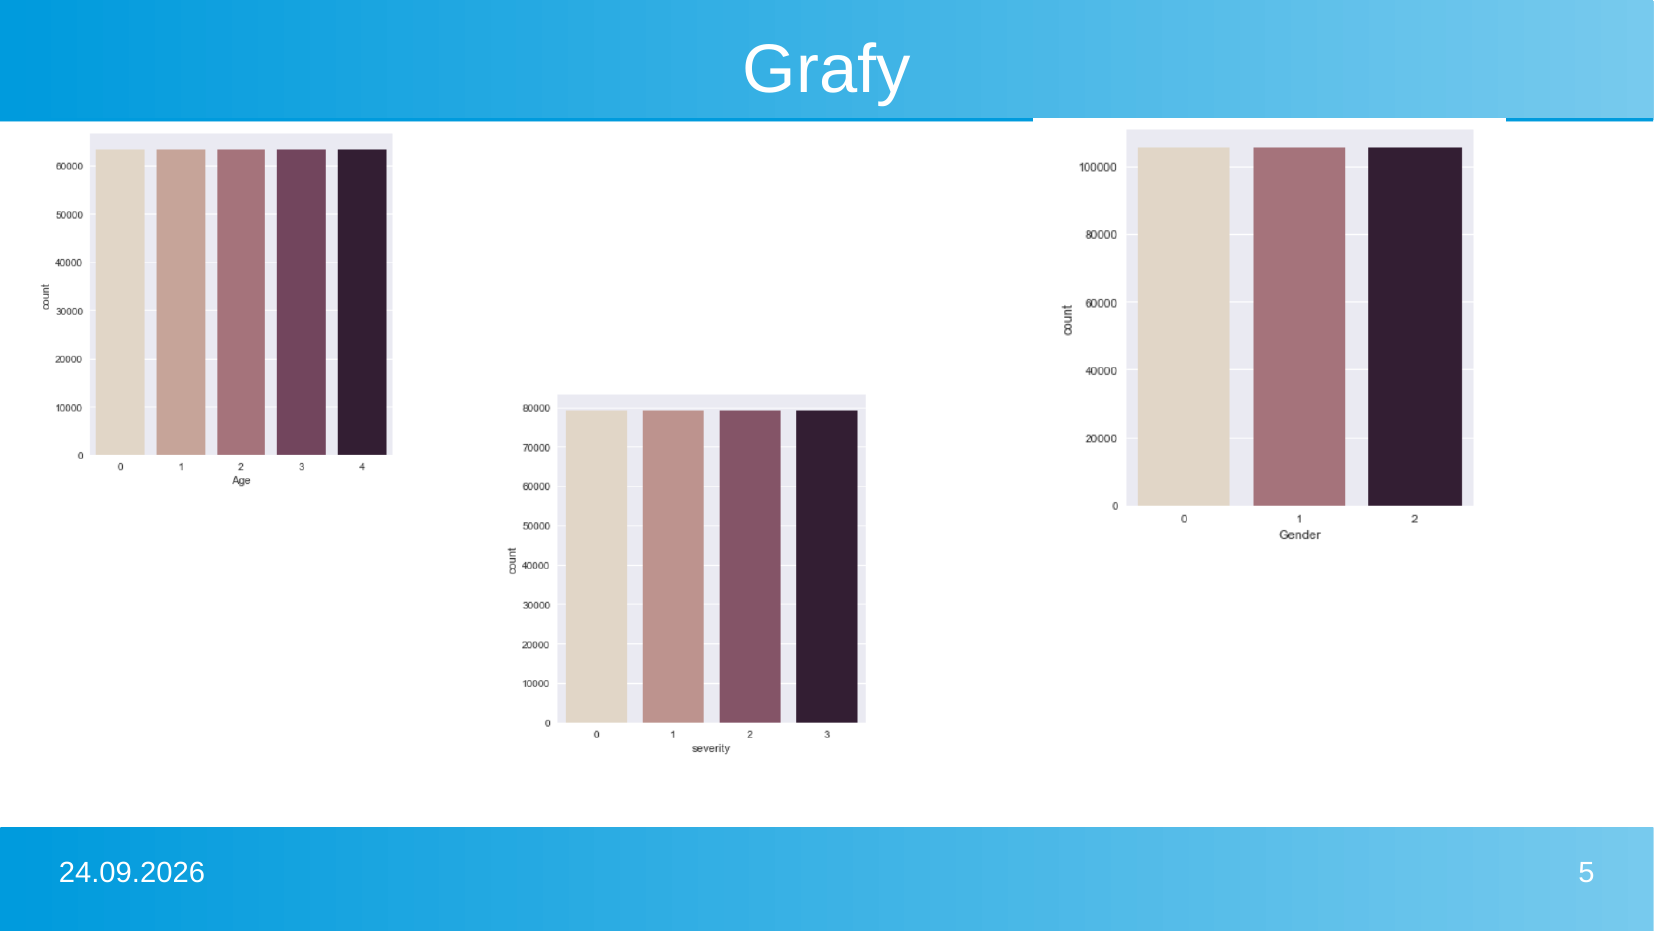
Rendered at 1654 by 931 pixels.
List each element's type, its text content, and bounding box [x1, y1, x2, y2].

picture [501, 383, 883, 759]
title Grafy [59, 29, 1595, 108]
picture [29, 129, 414, 498]
picture [1033, 118, 1506, 548]
